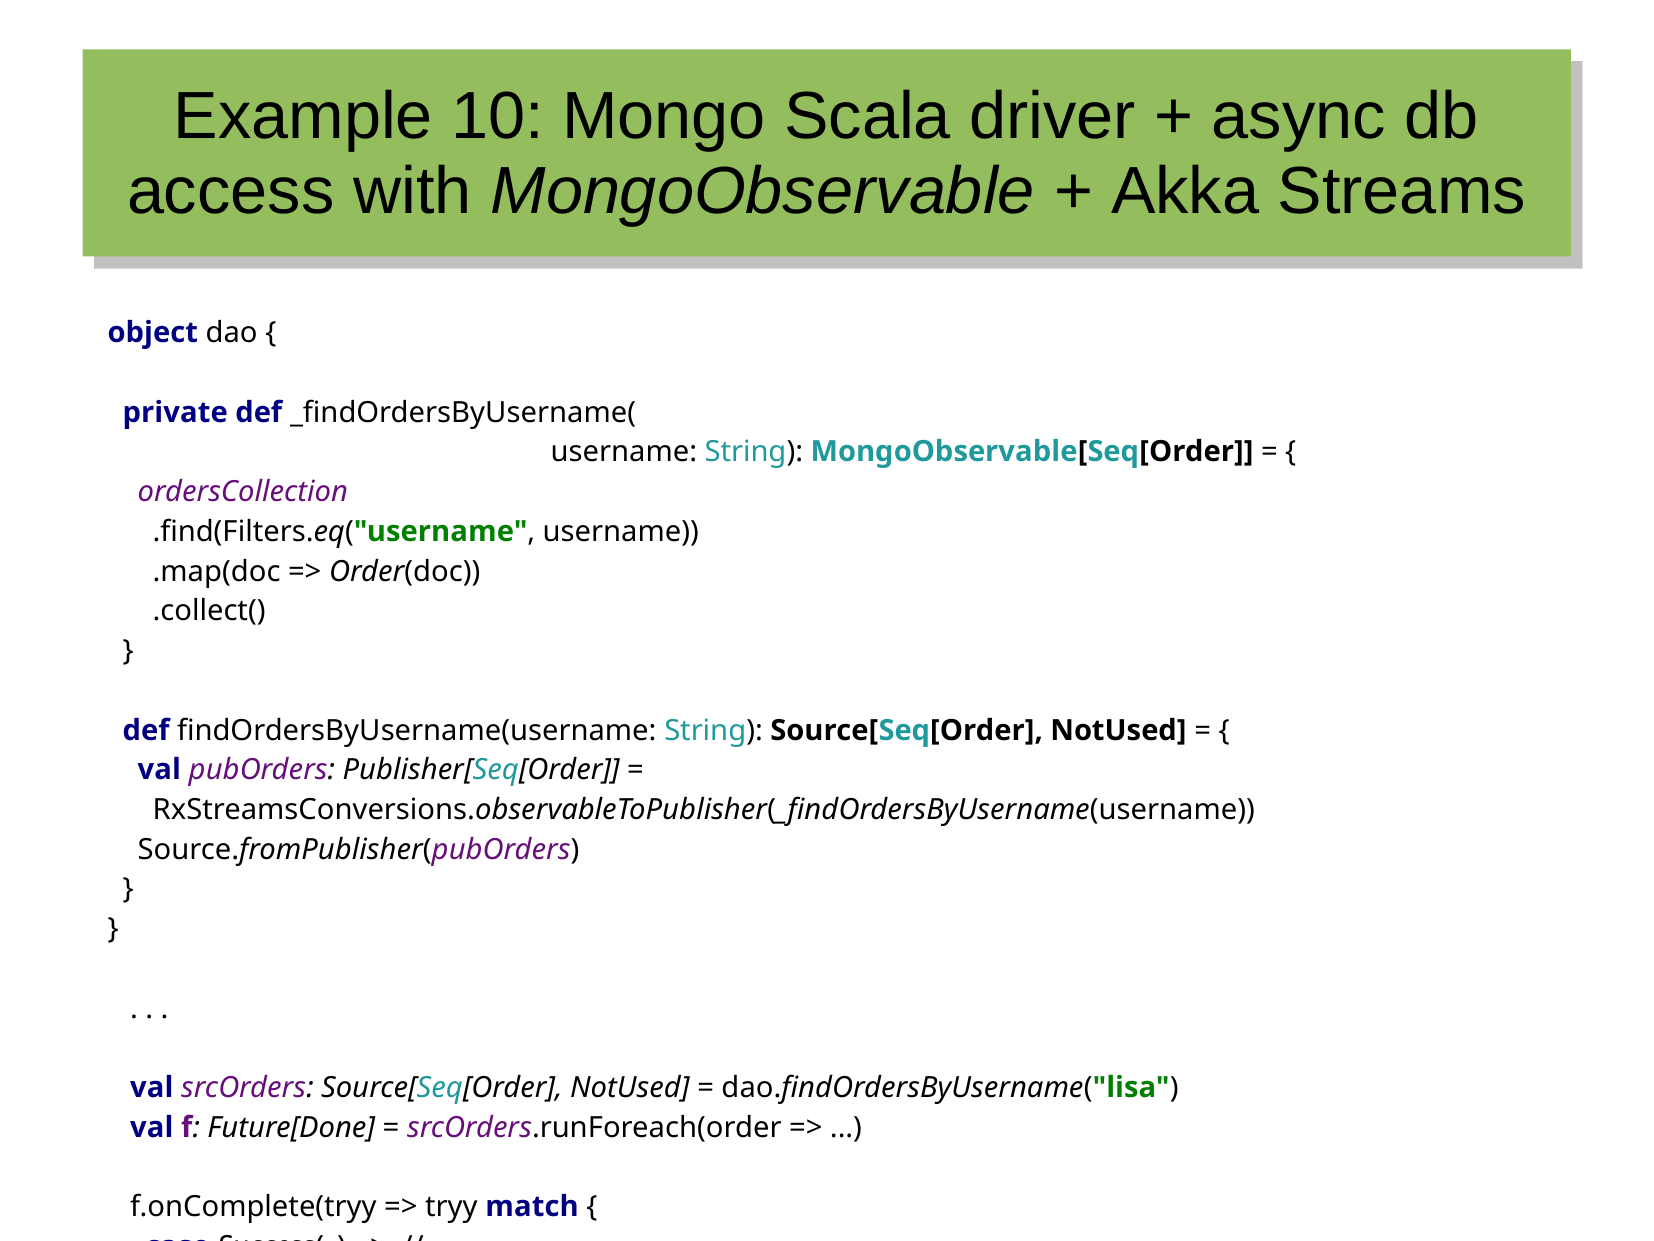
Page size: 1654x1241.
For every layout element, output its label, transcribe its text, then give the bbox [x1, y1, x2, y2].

text_box object dao { private def _findOrdersByUsername( username: String): MongoObservable[Seq[Order]] = { ordersCollection .find(Filters.eq("username", username)) .map(doc => Order(doc)) .collect() } def findOrdersByUsername(username: String): Source[Seq[Order], NotUsed] = { val pubOrders: Publisher[Seq[Order]] = RxStreamsConversions.observableToPublisher(_findOrdersByUsername(username)) Source.fromPublisher(pubOrders) } } . . . val srcOrders: Source[Seq[Order], NotUsed] = dao.findOrdersByUsername("lisa") val f: Future[Done] = srcOrders.runForeach(order => ...) f.onComplete(tryy => tryy match { case Success(_) => // ... case Failure(t) => // ... }) [92, 303, 1580, 1238]
title Example 10: Mongo Scala driver + async db access with MongoObservable + Akka Streams [82, 49, 1571, 257]
